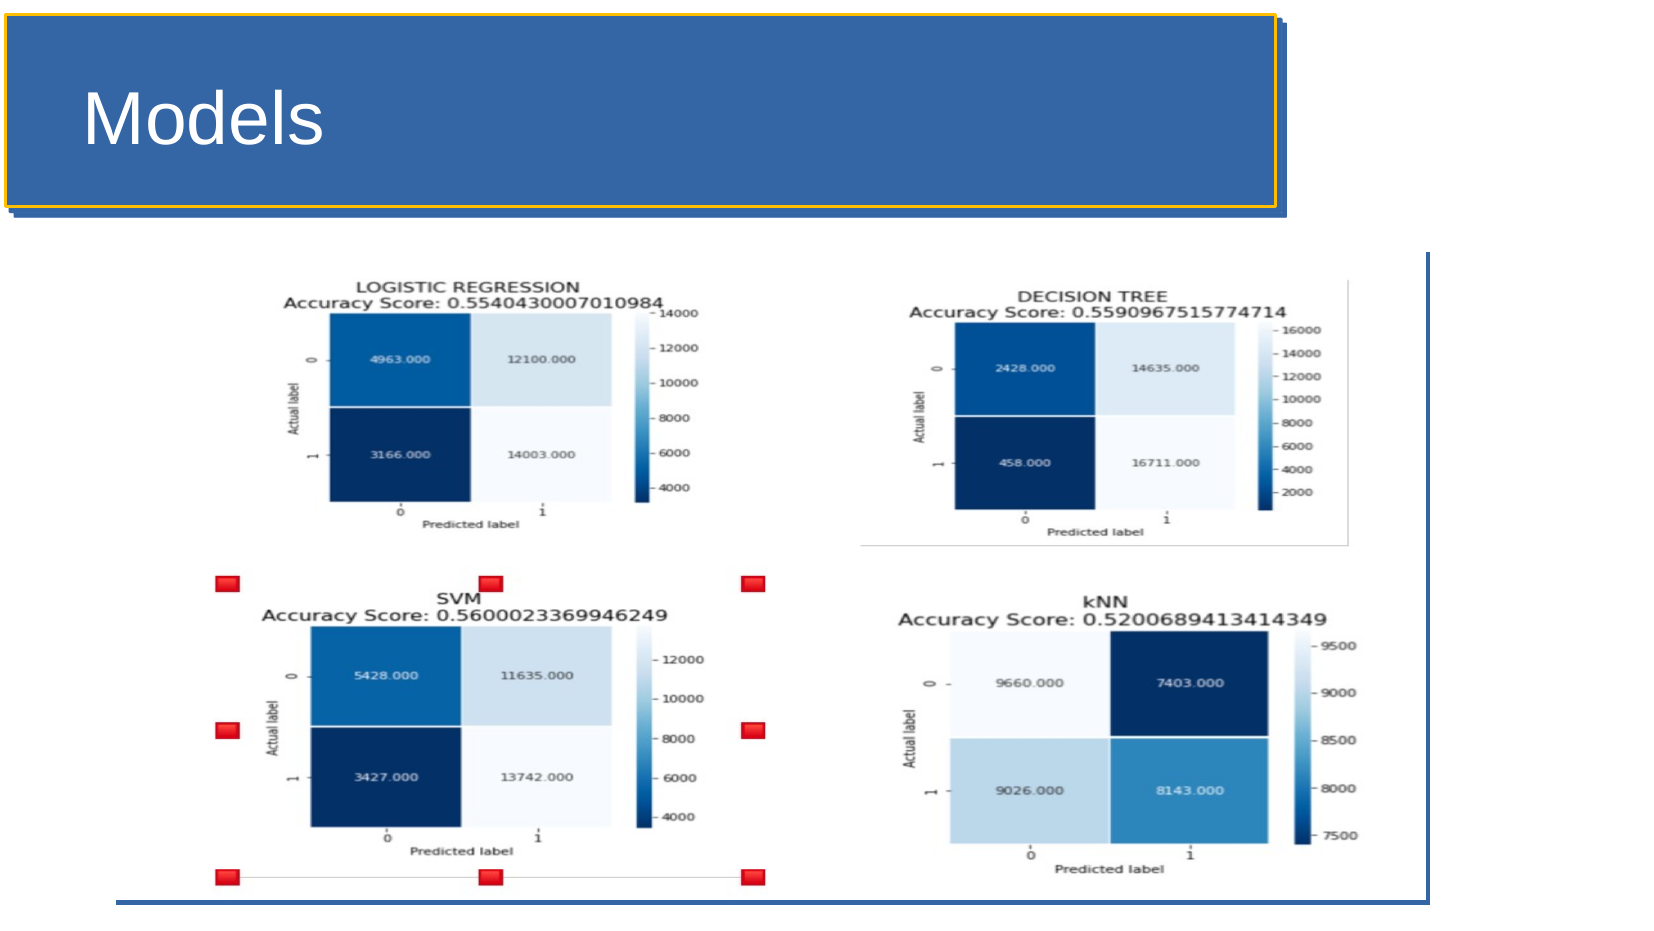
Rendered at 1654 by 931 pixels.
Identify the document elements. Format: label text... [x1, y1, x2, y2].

title Models [82, 44, 1235, 192]
picture [112, 248, 1426, 901]
